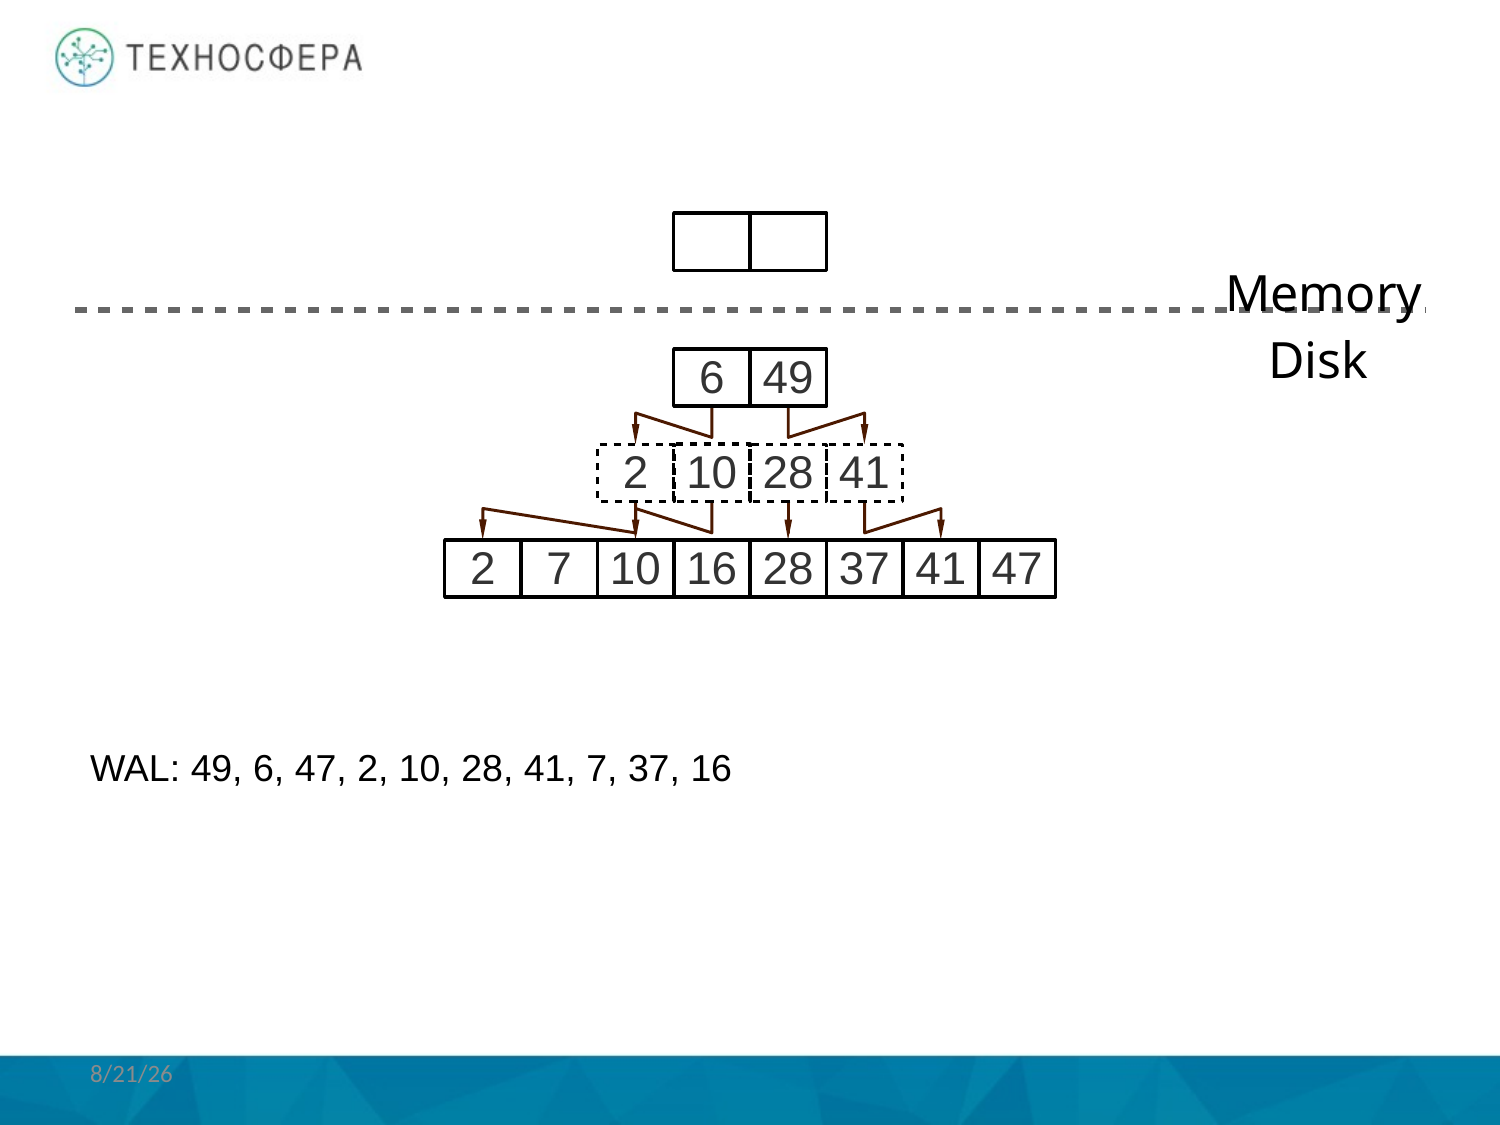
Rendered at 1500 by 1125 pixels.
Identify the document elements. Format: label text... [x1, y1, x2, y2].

text_box 47 [979, 539, 1056, 598]
text_box 28 [750, 444, 826, 502]
text_box Disk [1253, 317, 1392, 394]
text_box 41 [826, 444, 903, 502]
text_box 10 [597, 539, 673, 598]
text_box 2 [597, 444, 673, 502]
text_box 28 [750, 539, 826, 598]
text_box 7 [520, 539, 597, 598]
text_box 6 [673, 348, 750, 407]
text_box 2 [444, 539, 520, 598]
text_box 37 [826, 539, 902, 598]
text_box 41 [902, 539, 979, 598]
text_box Memory [1210, 250, 1443, 327]
text_box 10 [673, 444, 750, 502]
text_box 49 [750, 348, 827, 407]
text_box WAL: 49, 6, 47, 2, 10, 28, 41, 7, 37, 16 [75, 740, 1361, 797]
text_box 16 [673, 539, 750, 598]
picture [0, 0, 1500, 1057]
